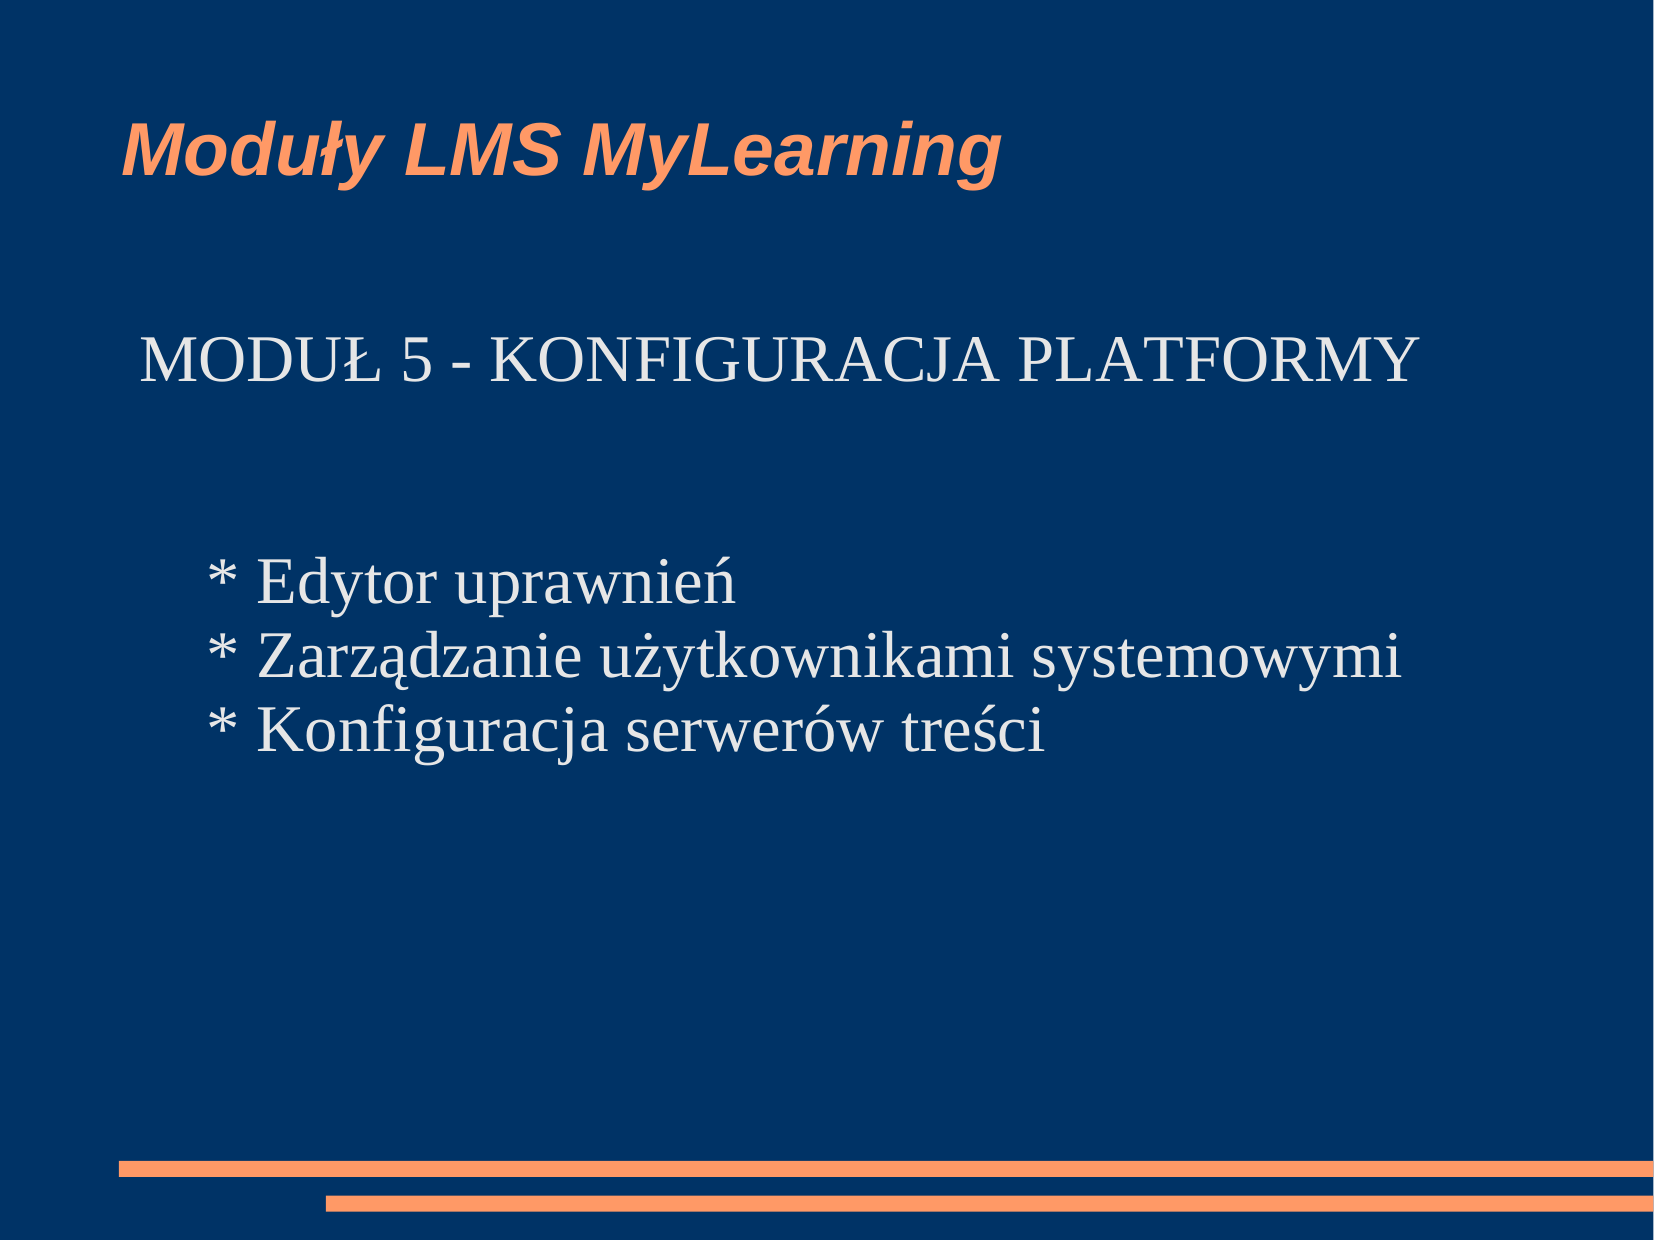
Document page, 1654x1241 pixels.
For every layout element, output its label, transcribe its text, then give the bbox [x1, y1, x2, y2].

title Moduły LMS MyLearning [121, 53, 1534, 247]
list MODUŁ 5 - KONFIGURACJA PLATFORMY * Edytor uprawnień * Zarządzanie użytkownikami systemowymi * Konfiguracja serwerów treści [121, 322, 1561, 1118]
